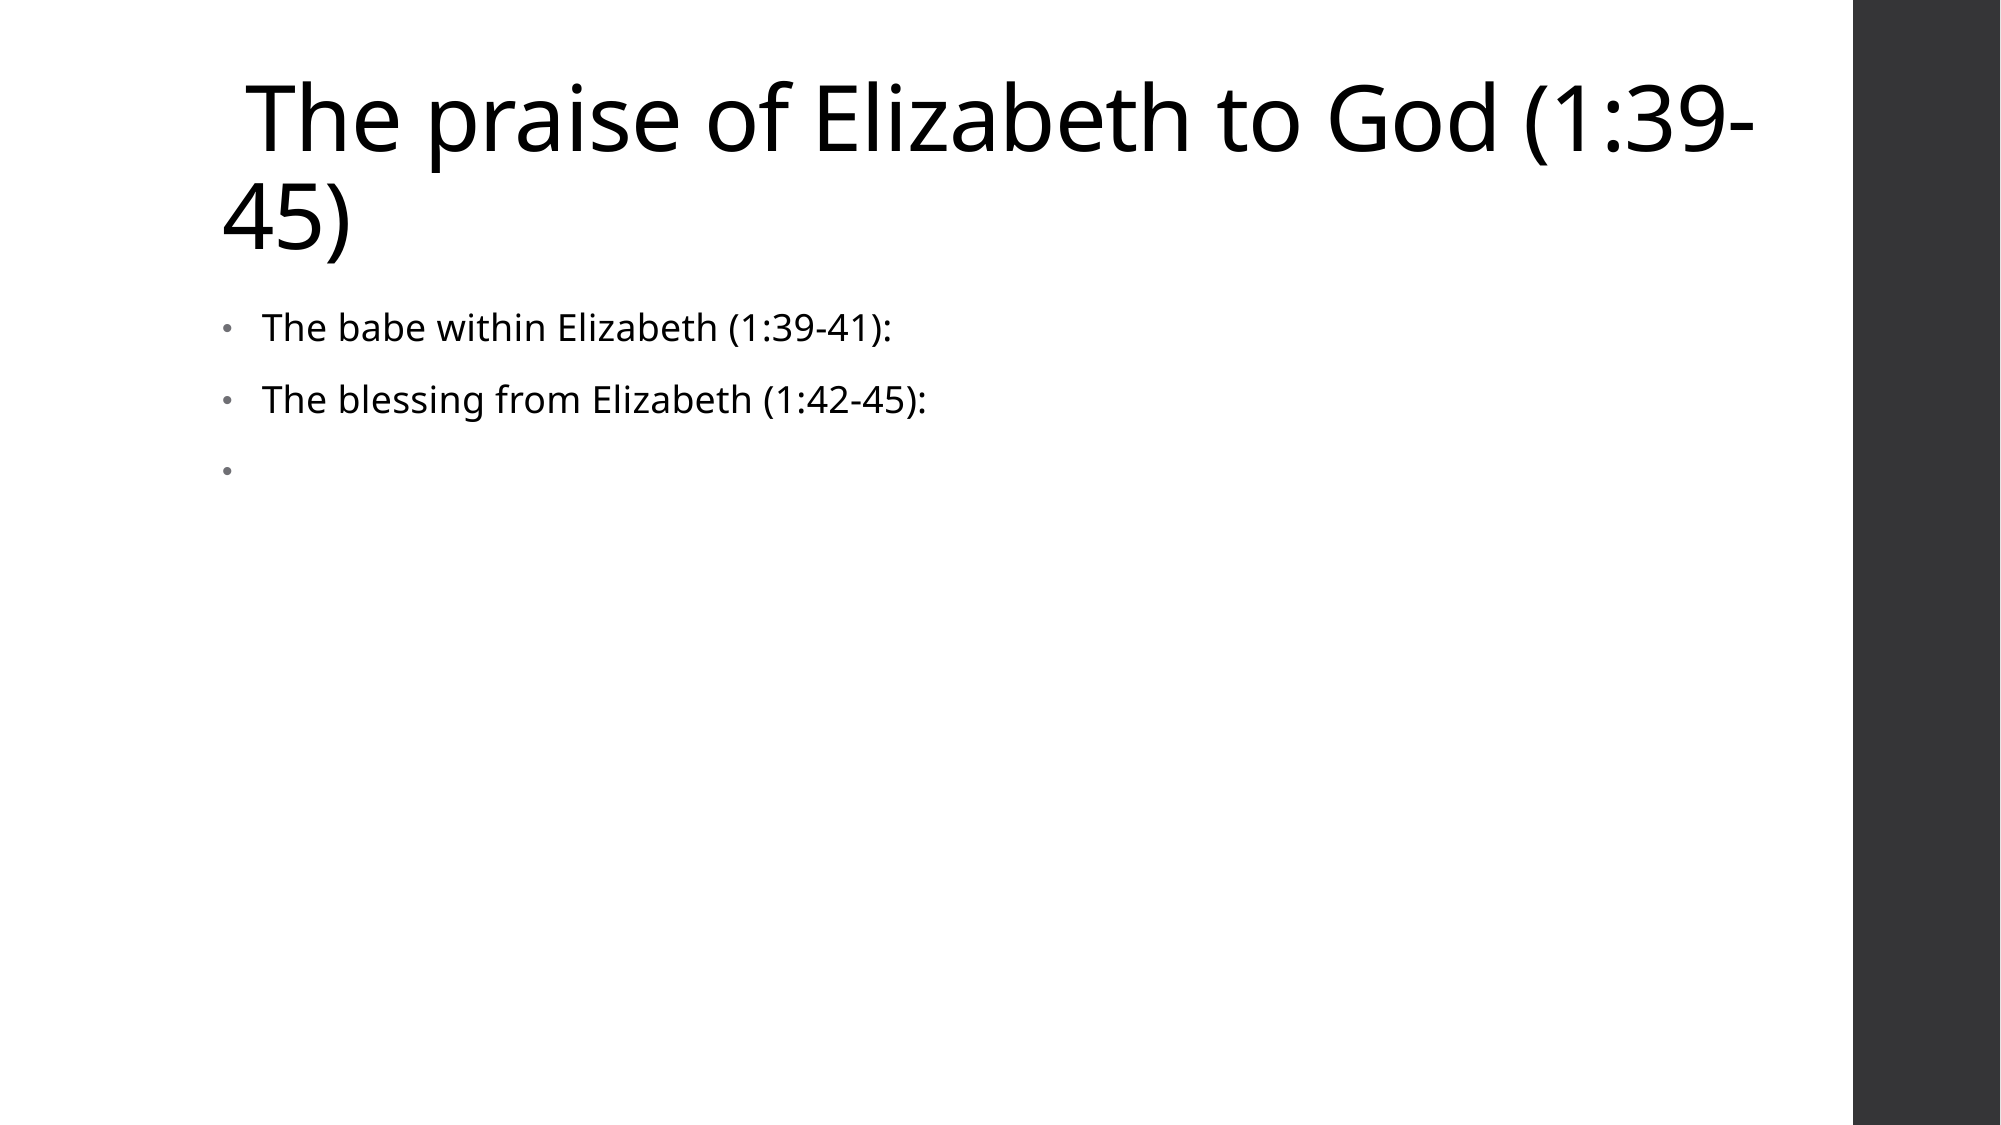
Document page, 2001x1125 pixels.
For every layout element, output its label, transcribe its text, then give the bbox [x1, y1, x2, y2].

list The babe within Elizabeth (1:39-41): The blessing from Elizabeth (1:42-45): [206, 299, 1617, 1014]
title The praise of Elizabeth to God (1:39-45) [206, 60, 1797, 278]
